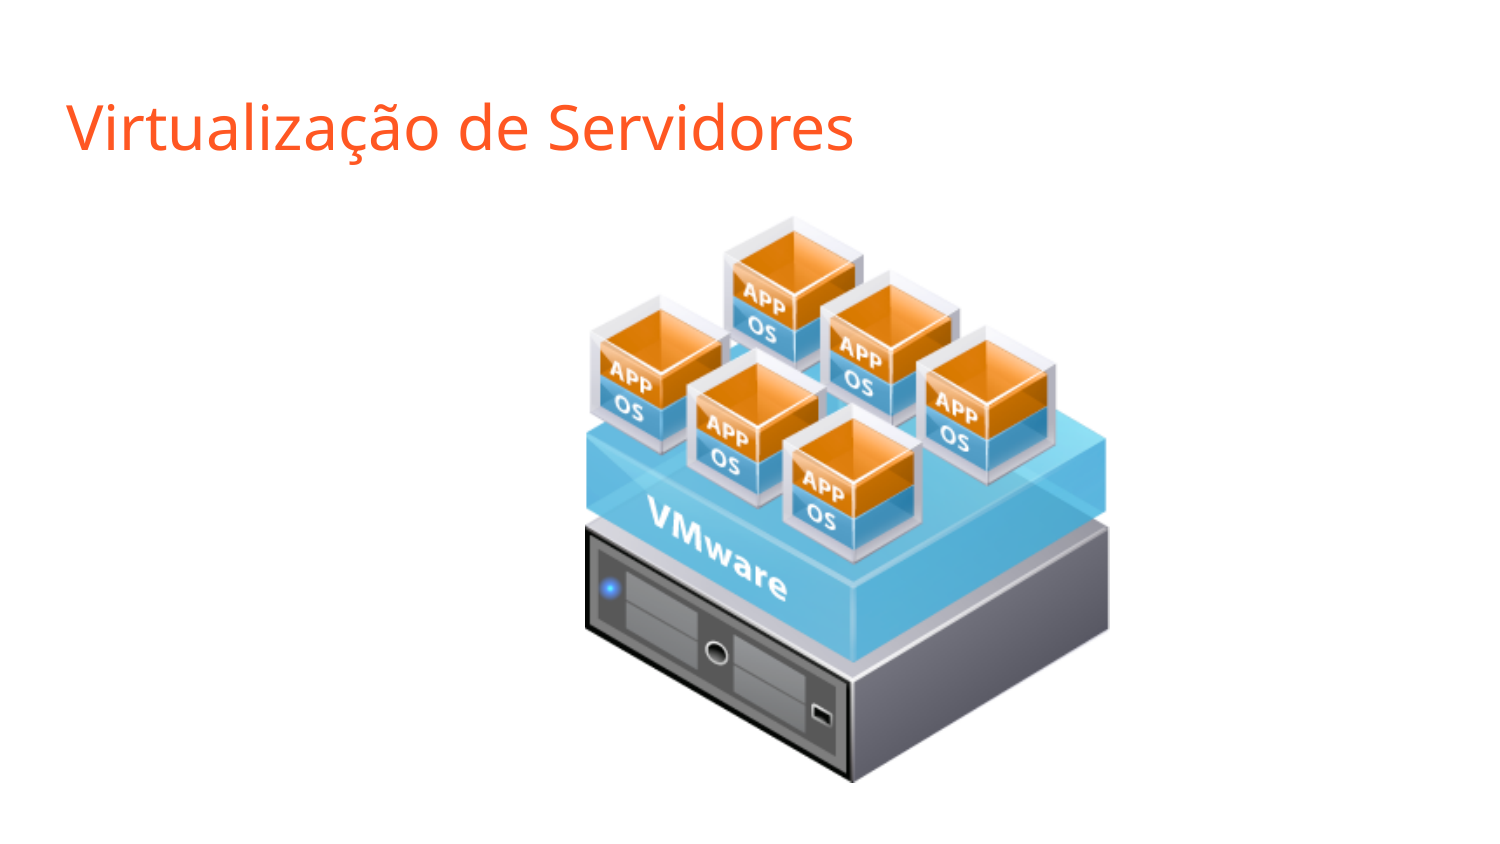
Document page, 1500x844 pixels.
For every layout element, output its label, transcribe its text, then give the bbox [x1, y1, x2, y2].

picture [585, 215, 1110, 783]
title Virtualização de Servidores [51, 72, 1449, 167]
